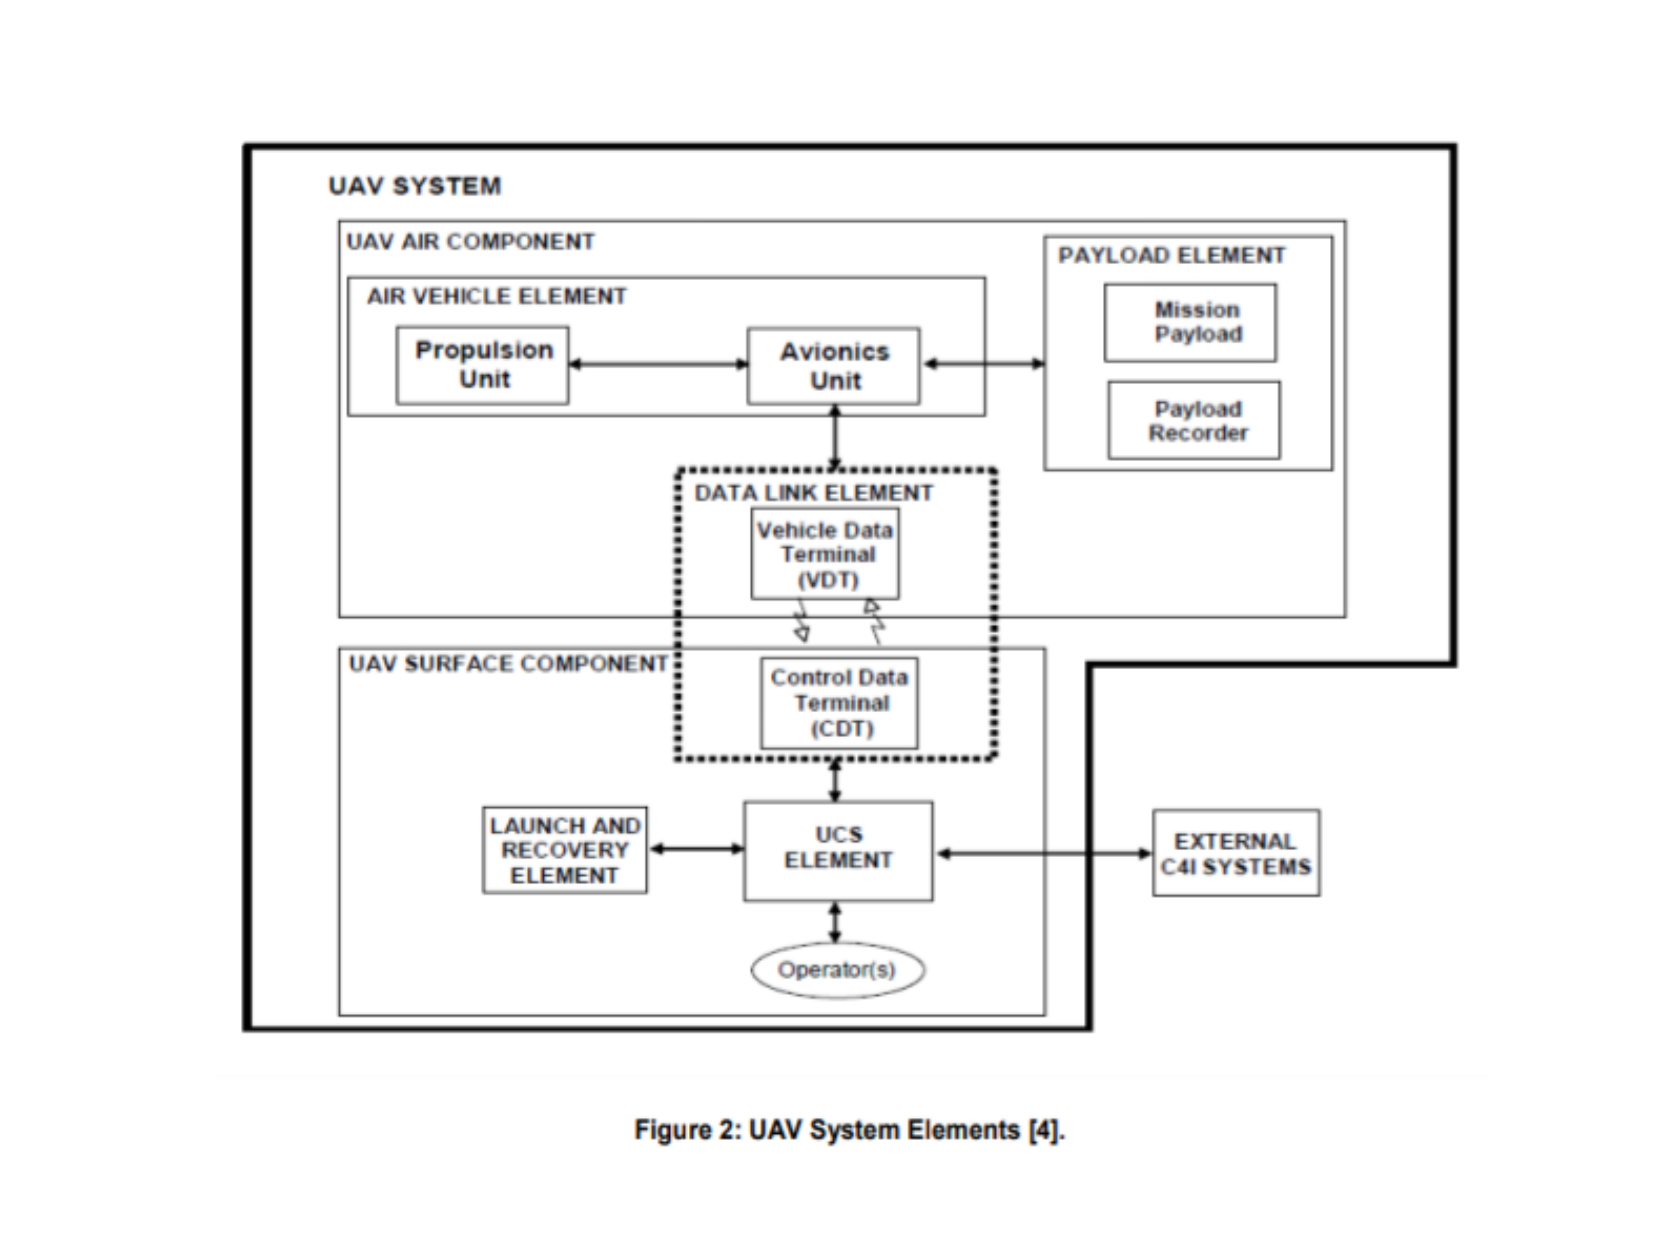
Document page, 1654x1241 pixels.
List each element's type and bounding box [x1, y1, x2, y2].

picture [72, 49, 1573, 1186]
